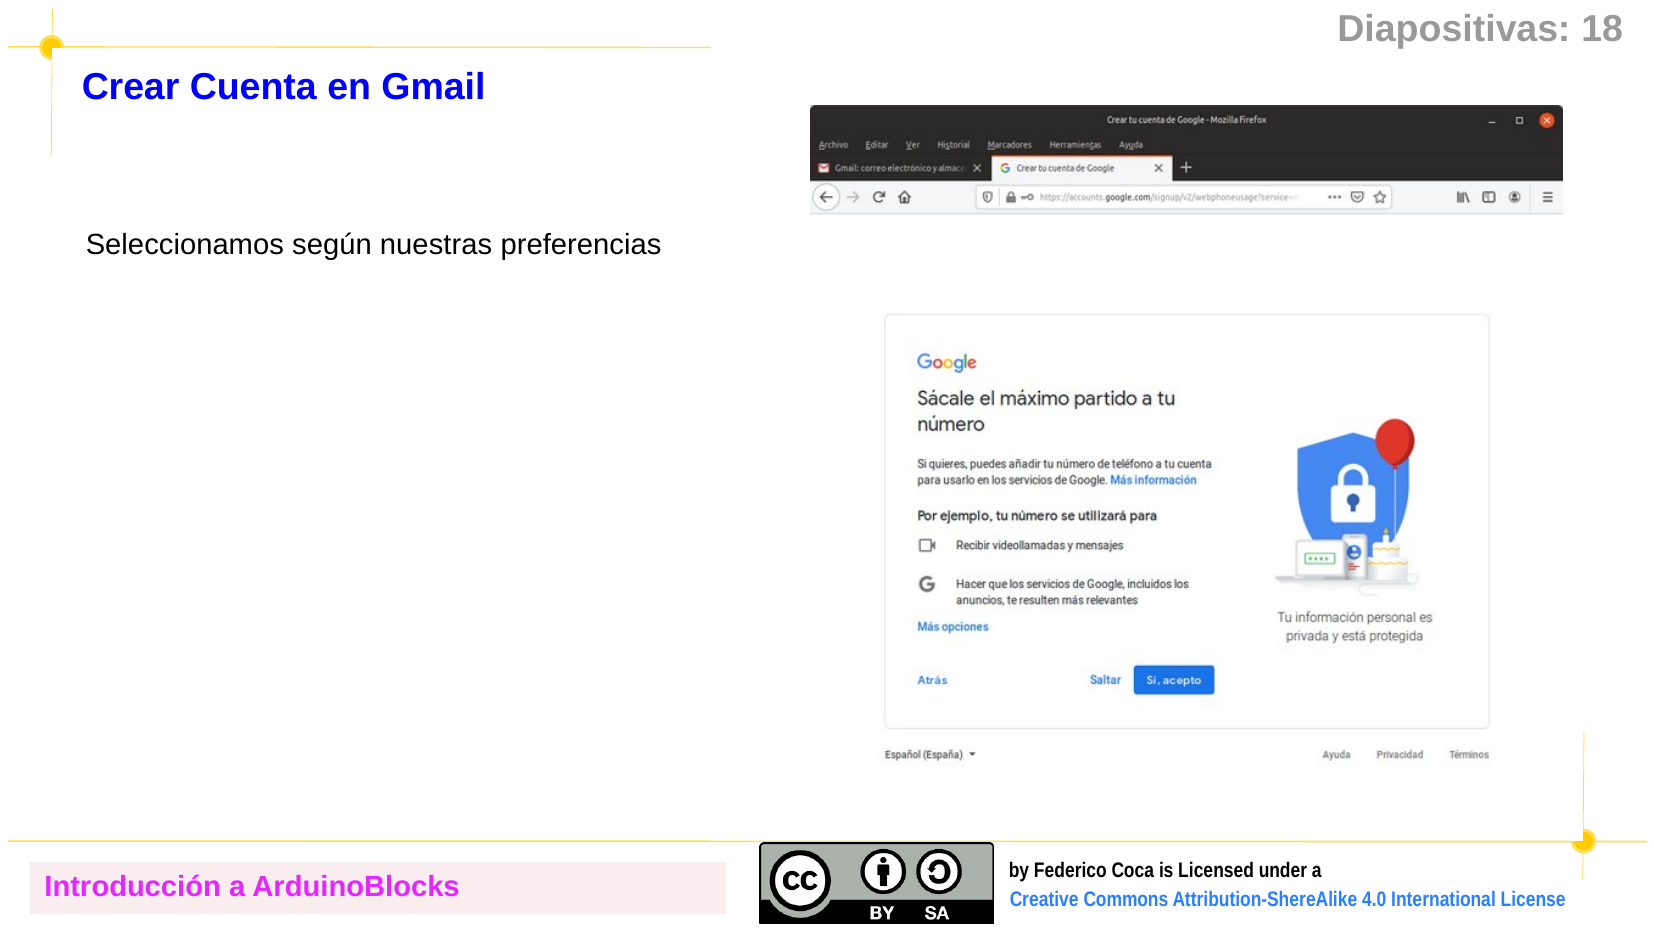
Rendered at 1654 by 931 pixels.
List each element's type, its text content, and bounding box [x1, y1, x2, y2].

text_box Introducción a ArduinoBlocks [29, 862, 727, 915]
picture [810, 105, 1563, 830]
text_box Diapositivas: 18 [1322, 0, 1644, 57]
text_box Seleccionamos según nuestras preferencias [71, 220, 720, 347]
text_box Crear Cuenta en Gmail [67, 58, 1207, 116]
